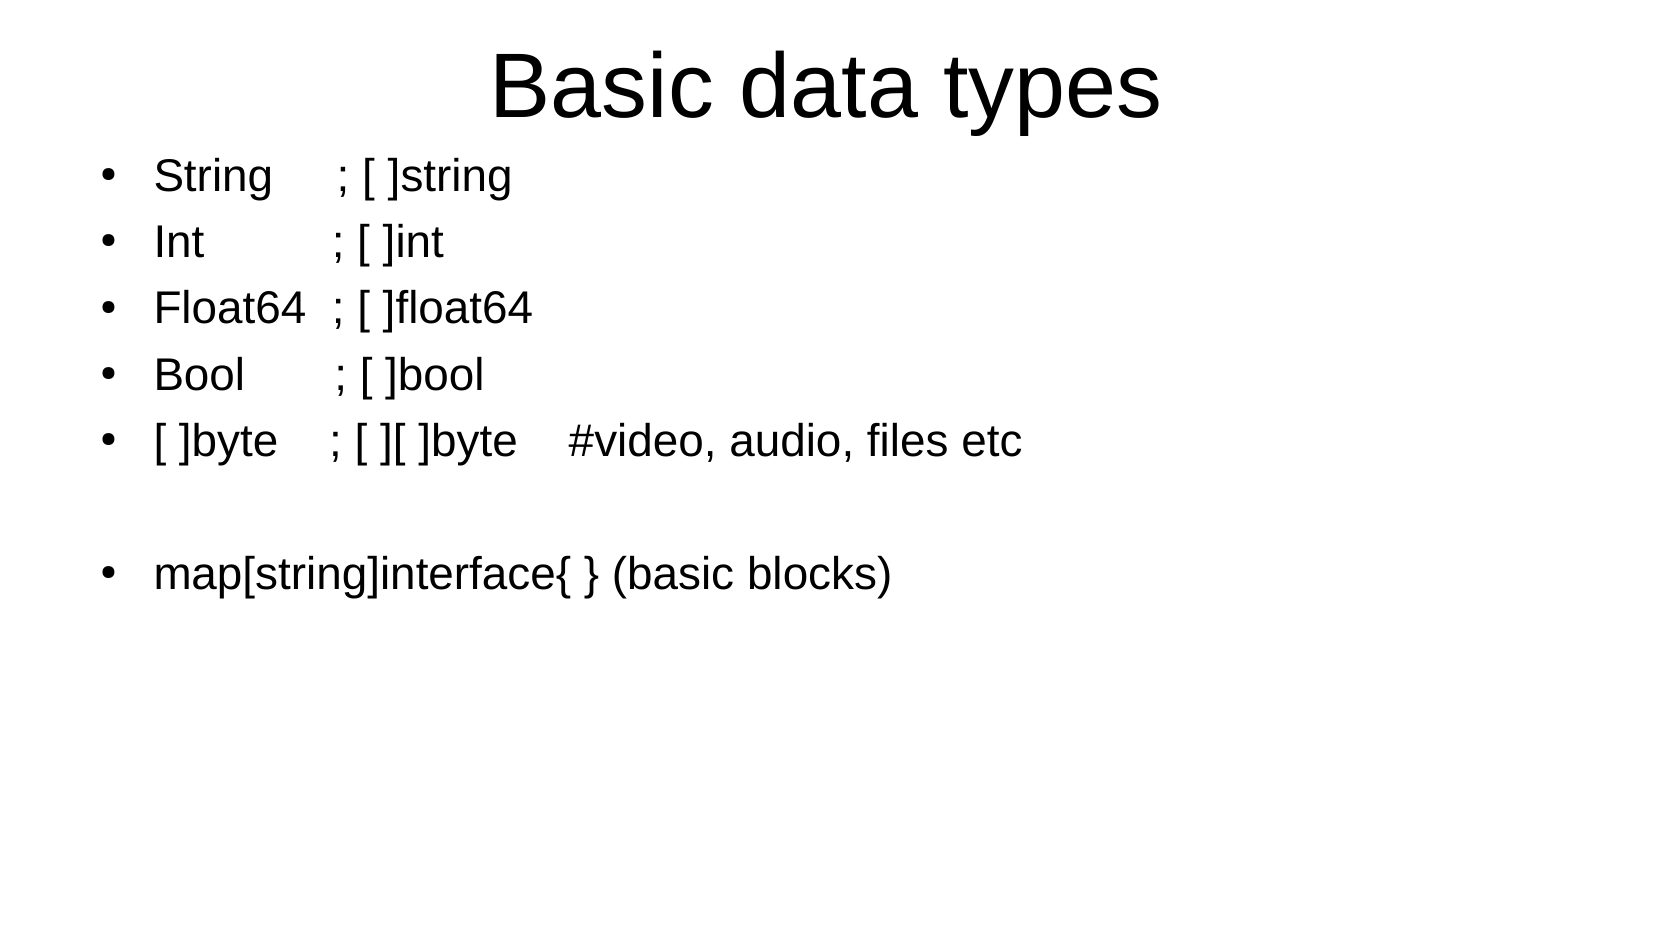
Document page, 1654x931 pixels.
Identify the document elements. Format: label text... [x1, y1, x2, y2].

title Basic data types [82, 34, 1571, 138]
list String ; [ ]string Int ; [ ]int Float64 ; [ ]float64 Bool ; [ ]bool [ ]byte ; [ ][ ]byte #video, audio, files etc map[string]interface{ } (basic blocks) [82, 150, 1571, 901]
